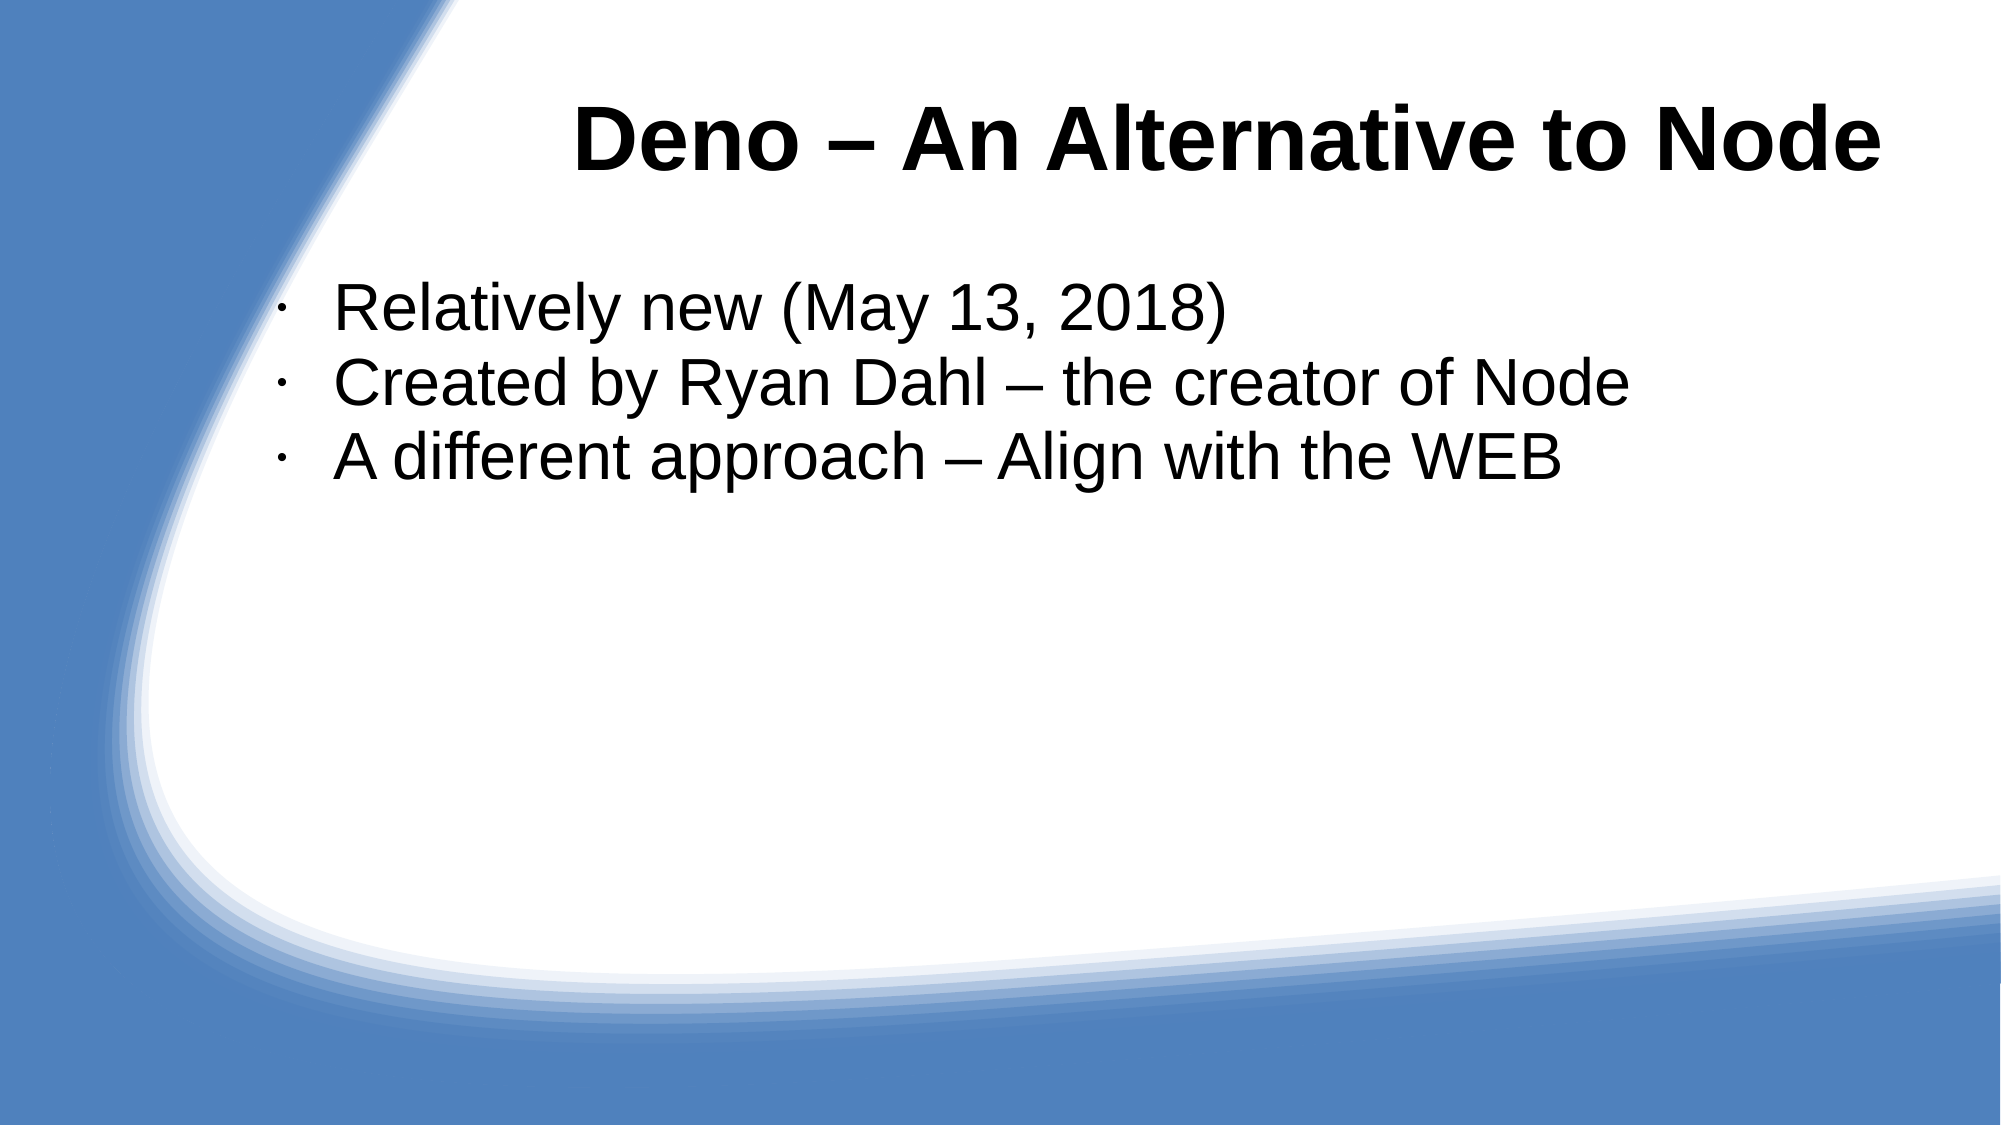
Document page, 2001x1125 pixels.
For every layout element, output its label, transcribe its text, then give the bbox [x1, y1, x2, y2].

list Relatively new (May 13, 2018) Created by Ryan Dahl – the creator of Node A different approach – Align with the WEB [259, 262, 1901, 1005]
title Deno – An Alternative to Node [259, 45, 1901, 233]
